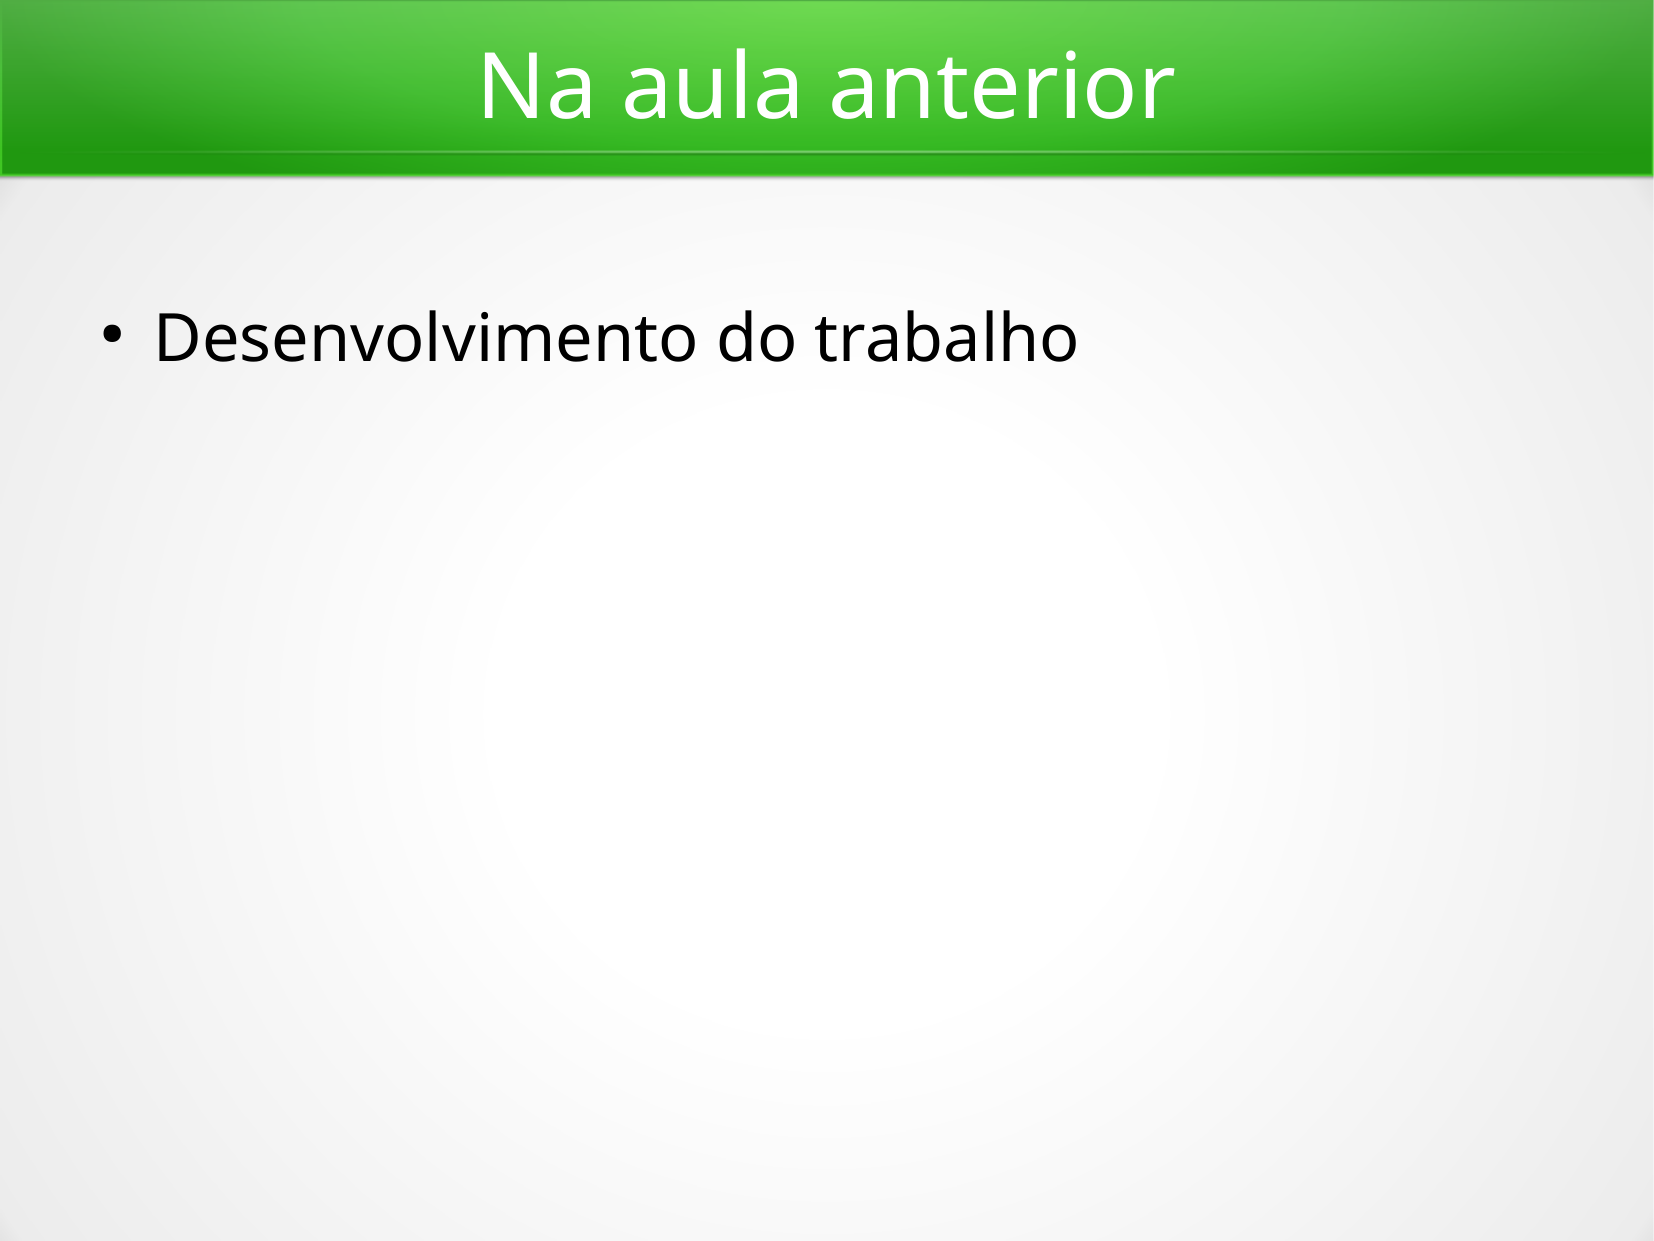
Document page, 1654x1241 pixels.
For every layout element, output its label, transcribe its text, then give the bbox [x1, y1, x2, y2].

list Desenvolvimento do trabalho [82, 290, 1571, 1010]
title Na aula anterior [82, 11, 1571, 154]
picture [0, 0, 1654, 1241]
